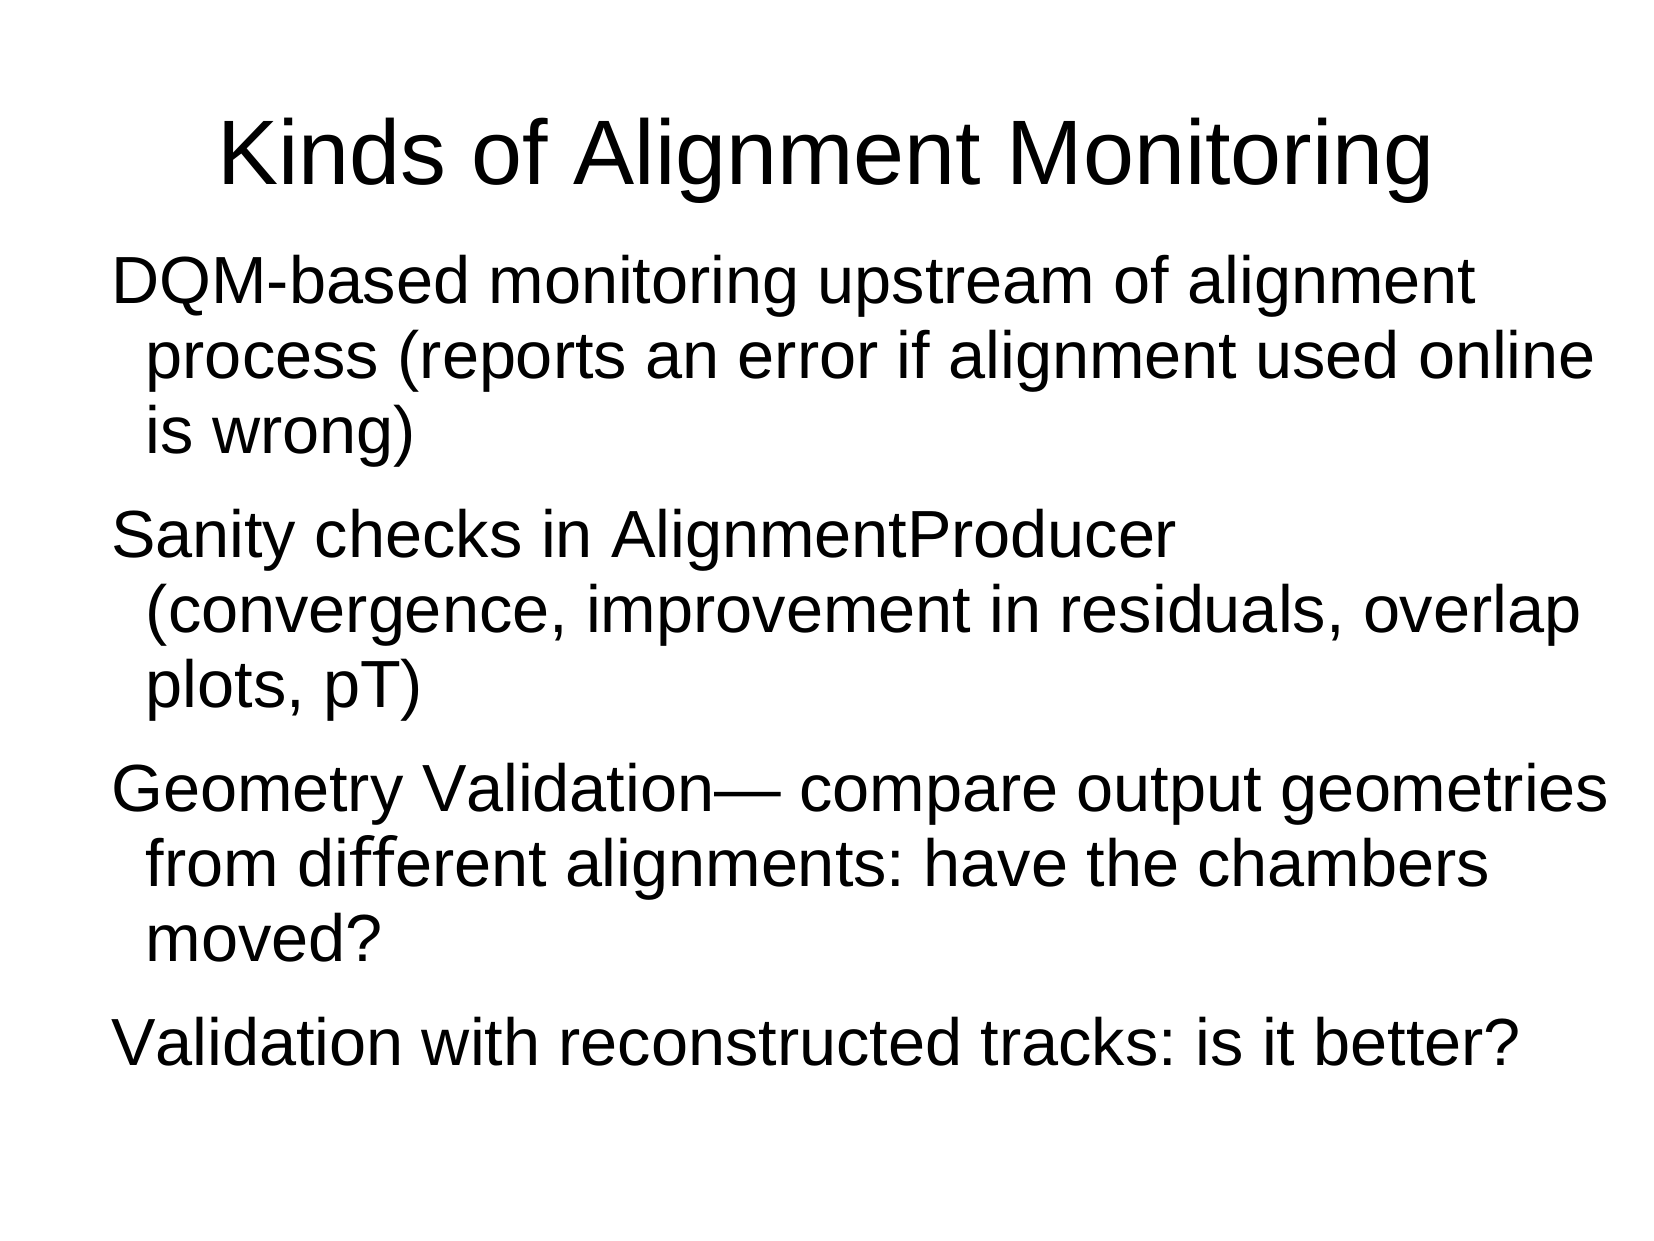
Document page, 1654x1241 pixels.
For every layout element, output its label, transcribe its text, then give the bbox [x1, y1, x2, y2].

list DQM-based monitoring upstream of alignment process (reports an error if alignment used online is wrong) Sanity checks in AlignmentProducer (convergence, improvement in residuals, overlap plots, pT) Geometry Validation— compare output geometries from diﬀerent alignments: have the chambers moved? Validation with reconstructed tracks: is it better? [75, 243, 1613, 1163]
title Kinds of Alignment Monitoring [82, 49, 1571, 243]
